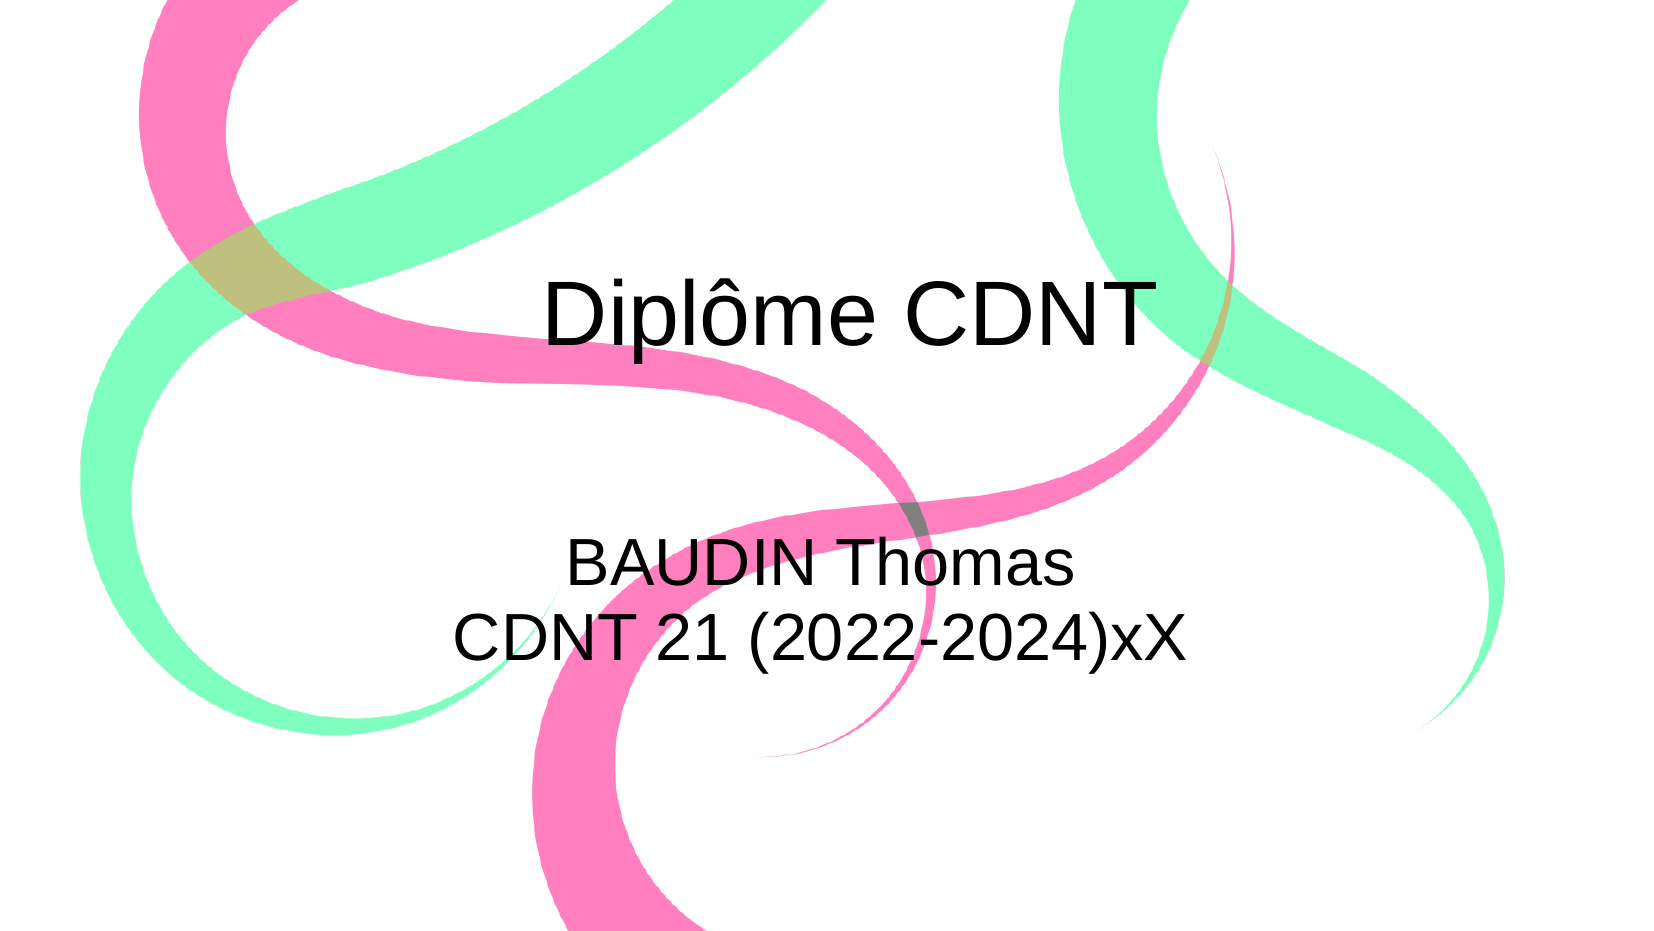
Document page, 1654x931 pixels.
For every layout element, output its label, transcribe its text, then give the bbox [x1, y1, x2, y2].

picture [0, 0, 1654, 931]
title Diplôme CDNT [106, 236, 1595, 392]
subtitle BAUDIN Thomas CDNT 21 (2022-2024)xX [76, 472, 1565, 728]
